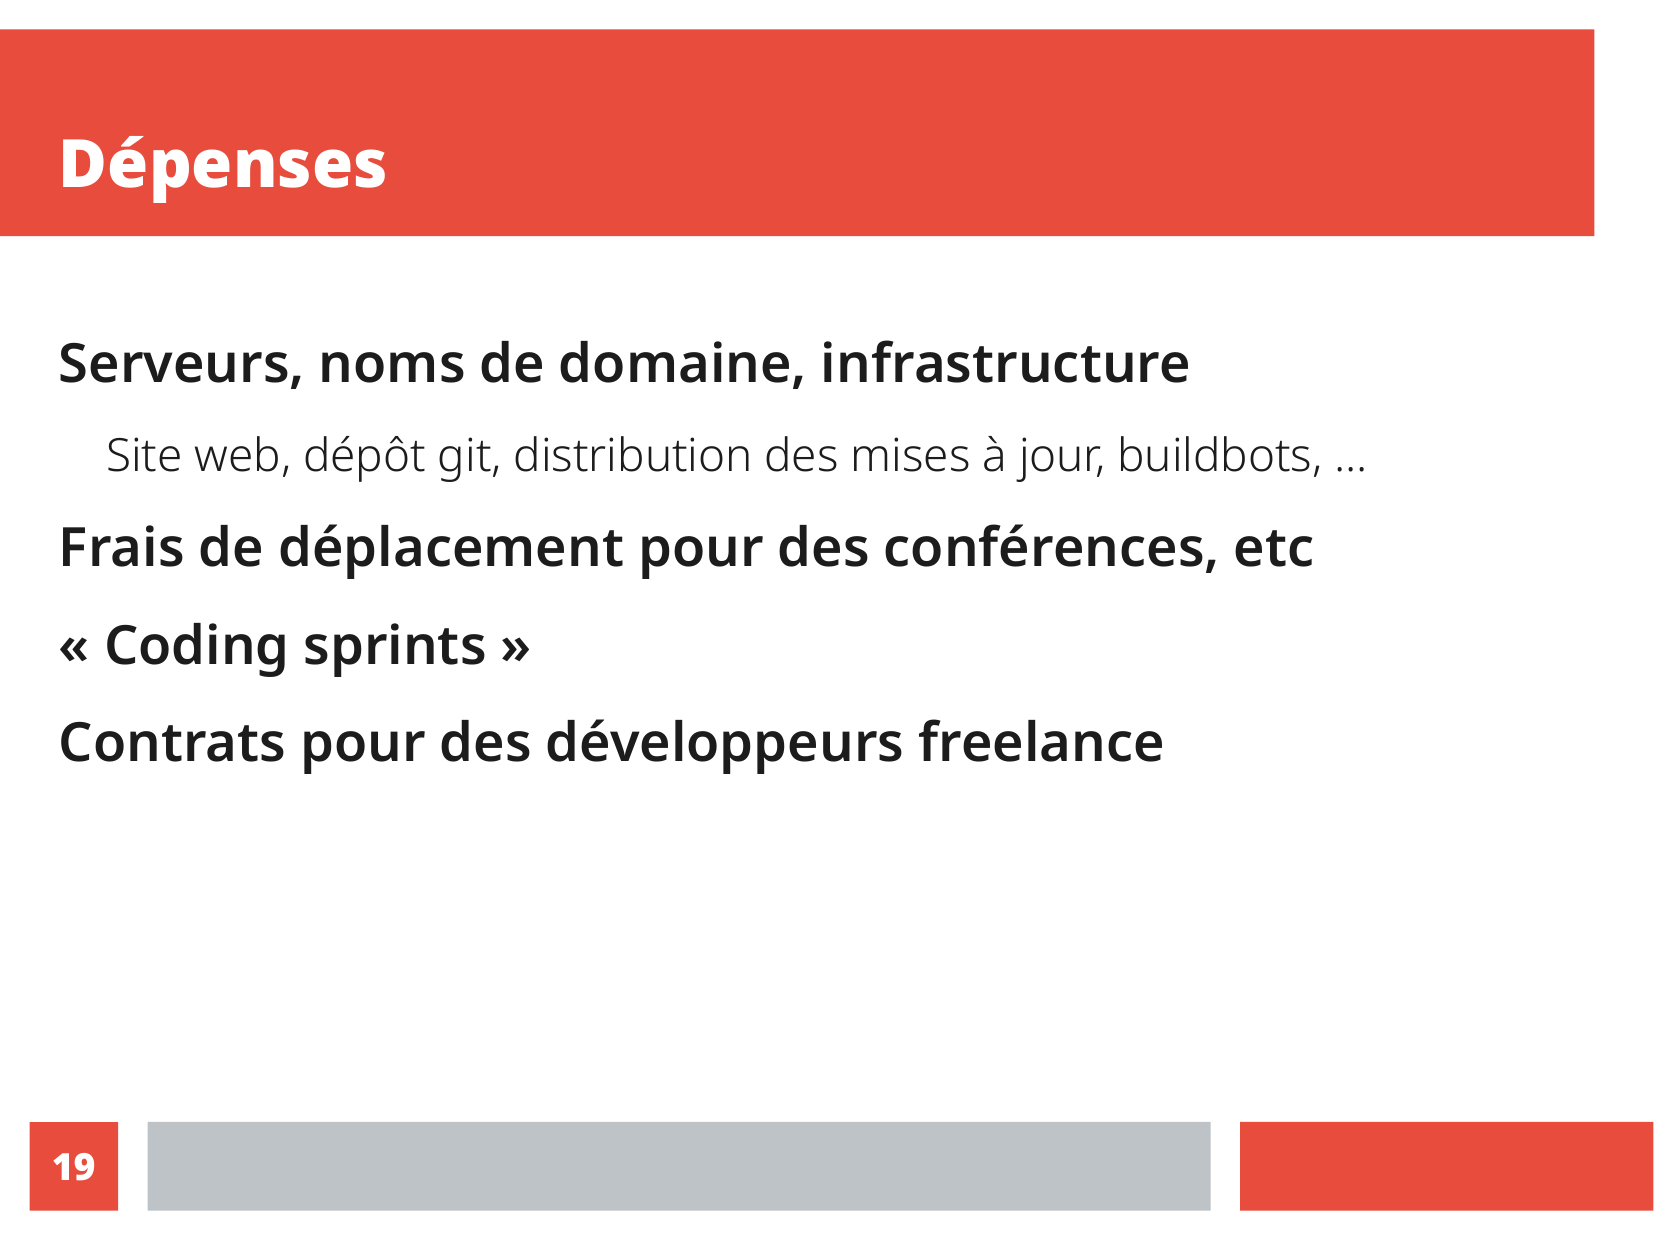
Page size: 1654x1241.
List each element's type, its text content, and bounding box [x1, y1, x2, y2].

title Dépenses [59, 59, 1595, 207]
list Serveurs, noms de domaine, infrastructure Site web, dépôt git, distribution des mises à jour, buildbots, ... Frais de déplacement pour des conférences, etc « Coding sprints » Contrats pour des développeurs freelance [59, 324, 1565, 1093]
